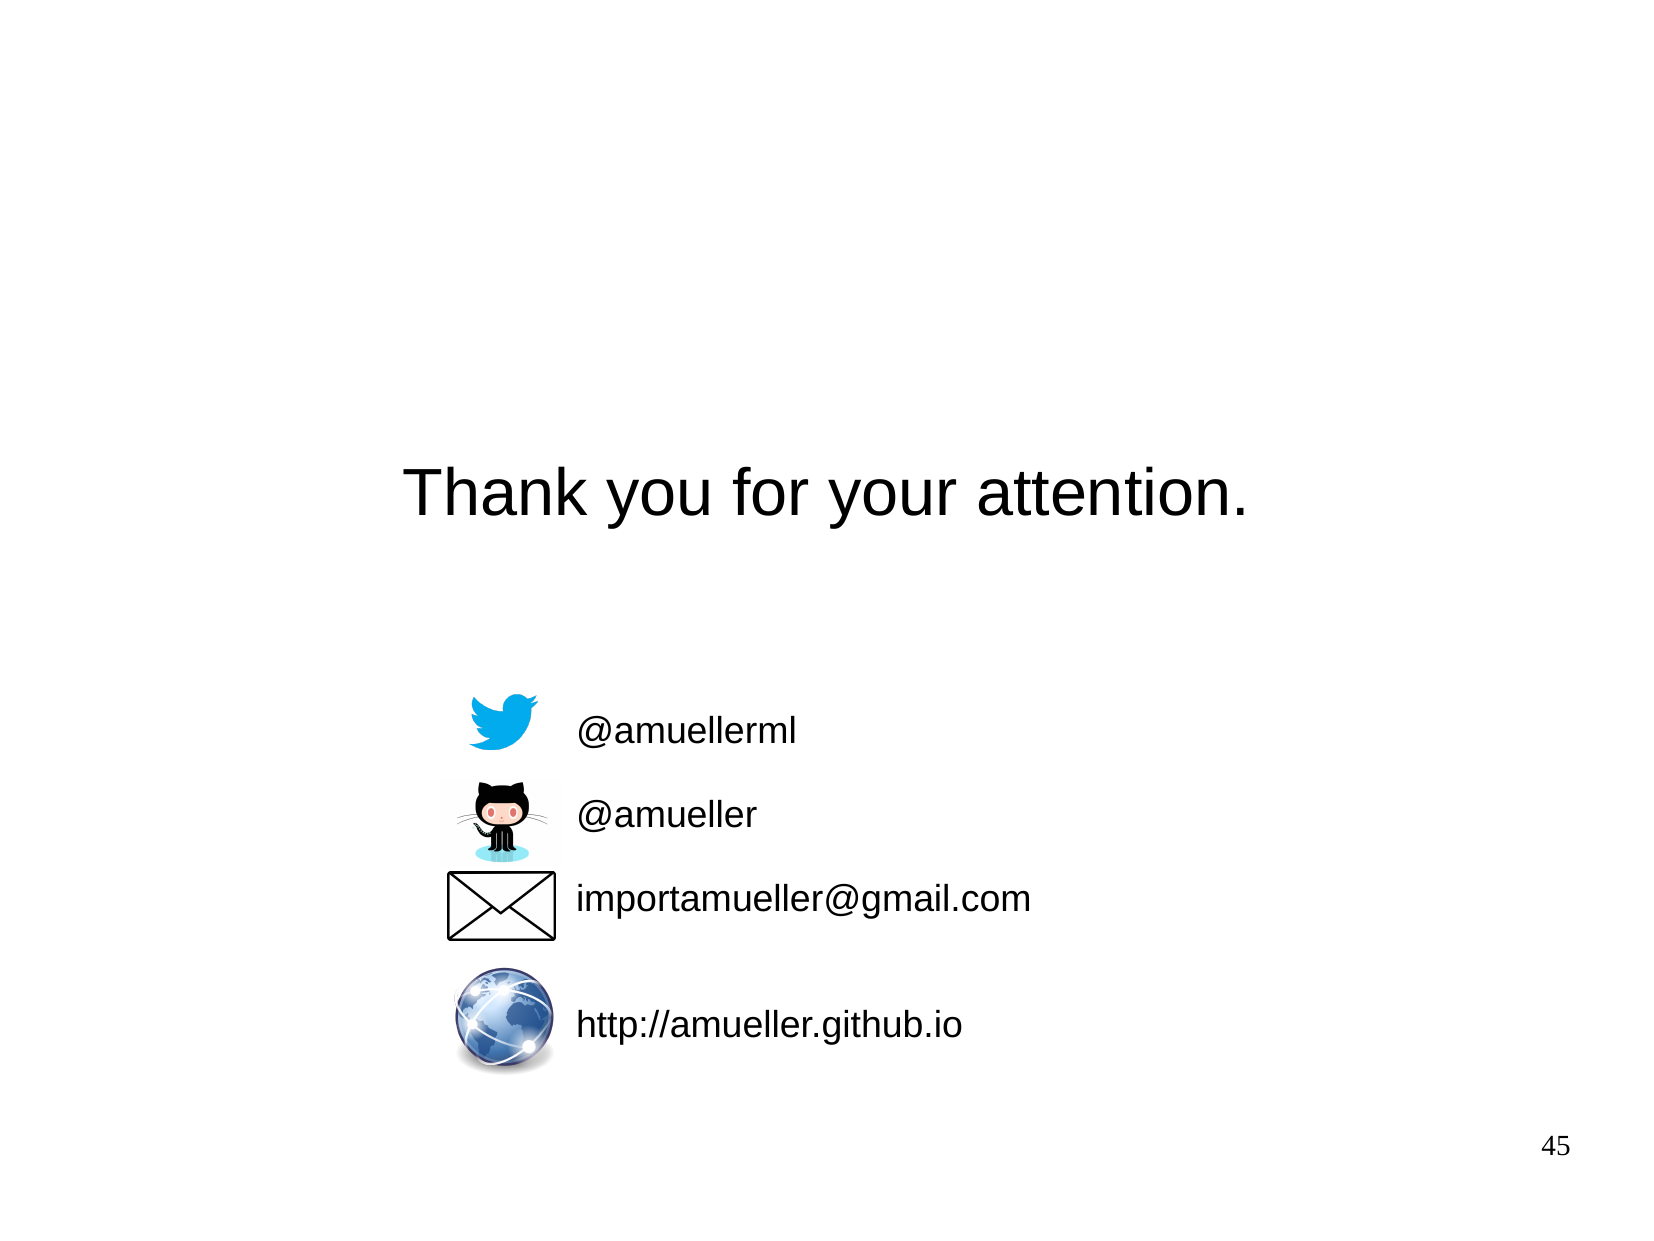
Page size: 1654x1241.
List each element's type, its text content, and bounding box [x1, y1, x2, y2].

picture [444, 959, 562, 1077]
text_box @amuellerml @amueller importamueller@gmail.com http://amueller.github.io [561, 660, 1261, 1053]
picture [441, 664, 562, 866]
picture [447, 871, 556, 941]
subtitle Thank you for your attention. [82, 49, 1571, 1010]
